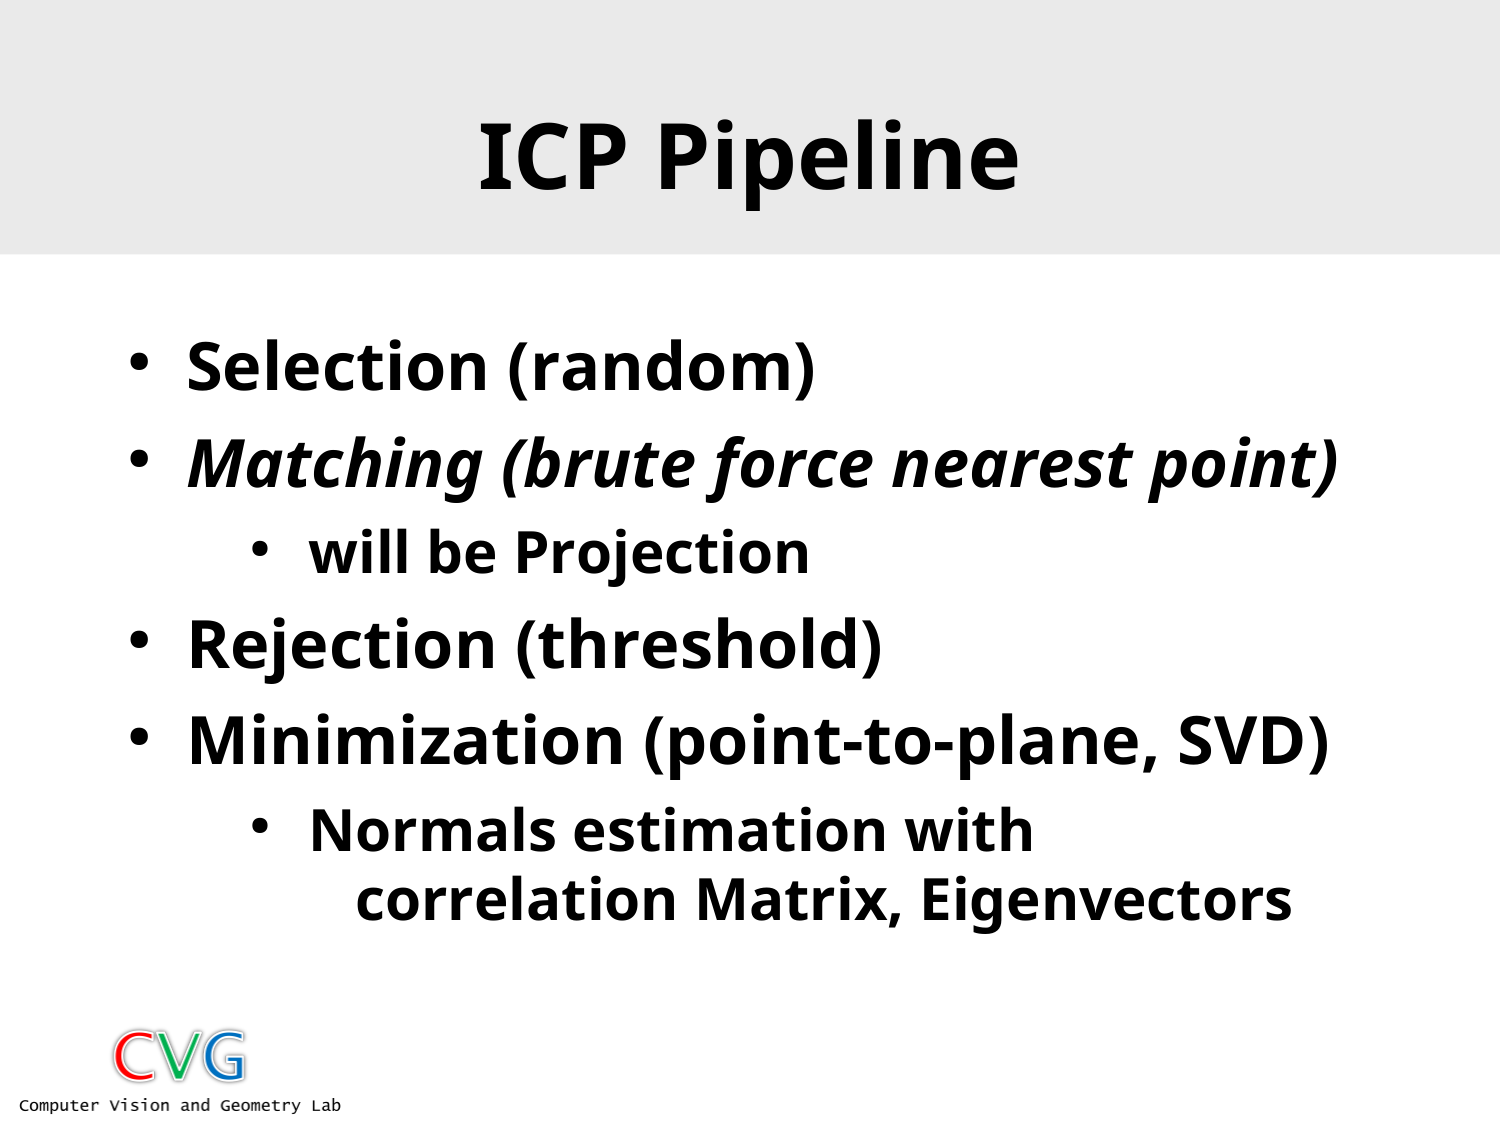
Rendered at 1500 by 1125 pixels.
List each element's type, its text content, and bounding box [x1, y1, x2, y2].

title ICP Pipeline [114, 35, 1386, 271]
list Selection (random) Matching (brute force nearest point) will be Projection Rejection (threshold) Minimization (point-to-plane, SVD) Normals estimation with correlation Matrix, Eigenvectors [112, 315, 1388, 1059]
picture [1, 996, 359, 1124]
